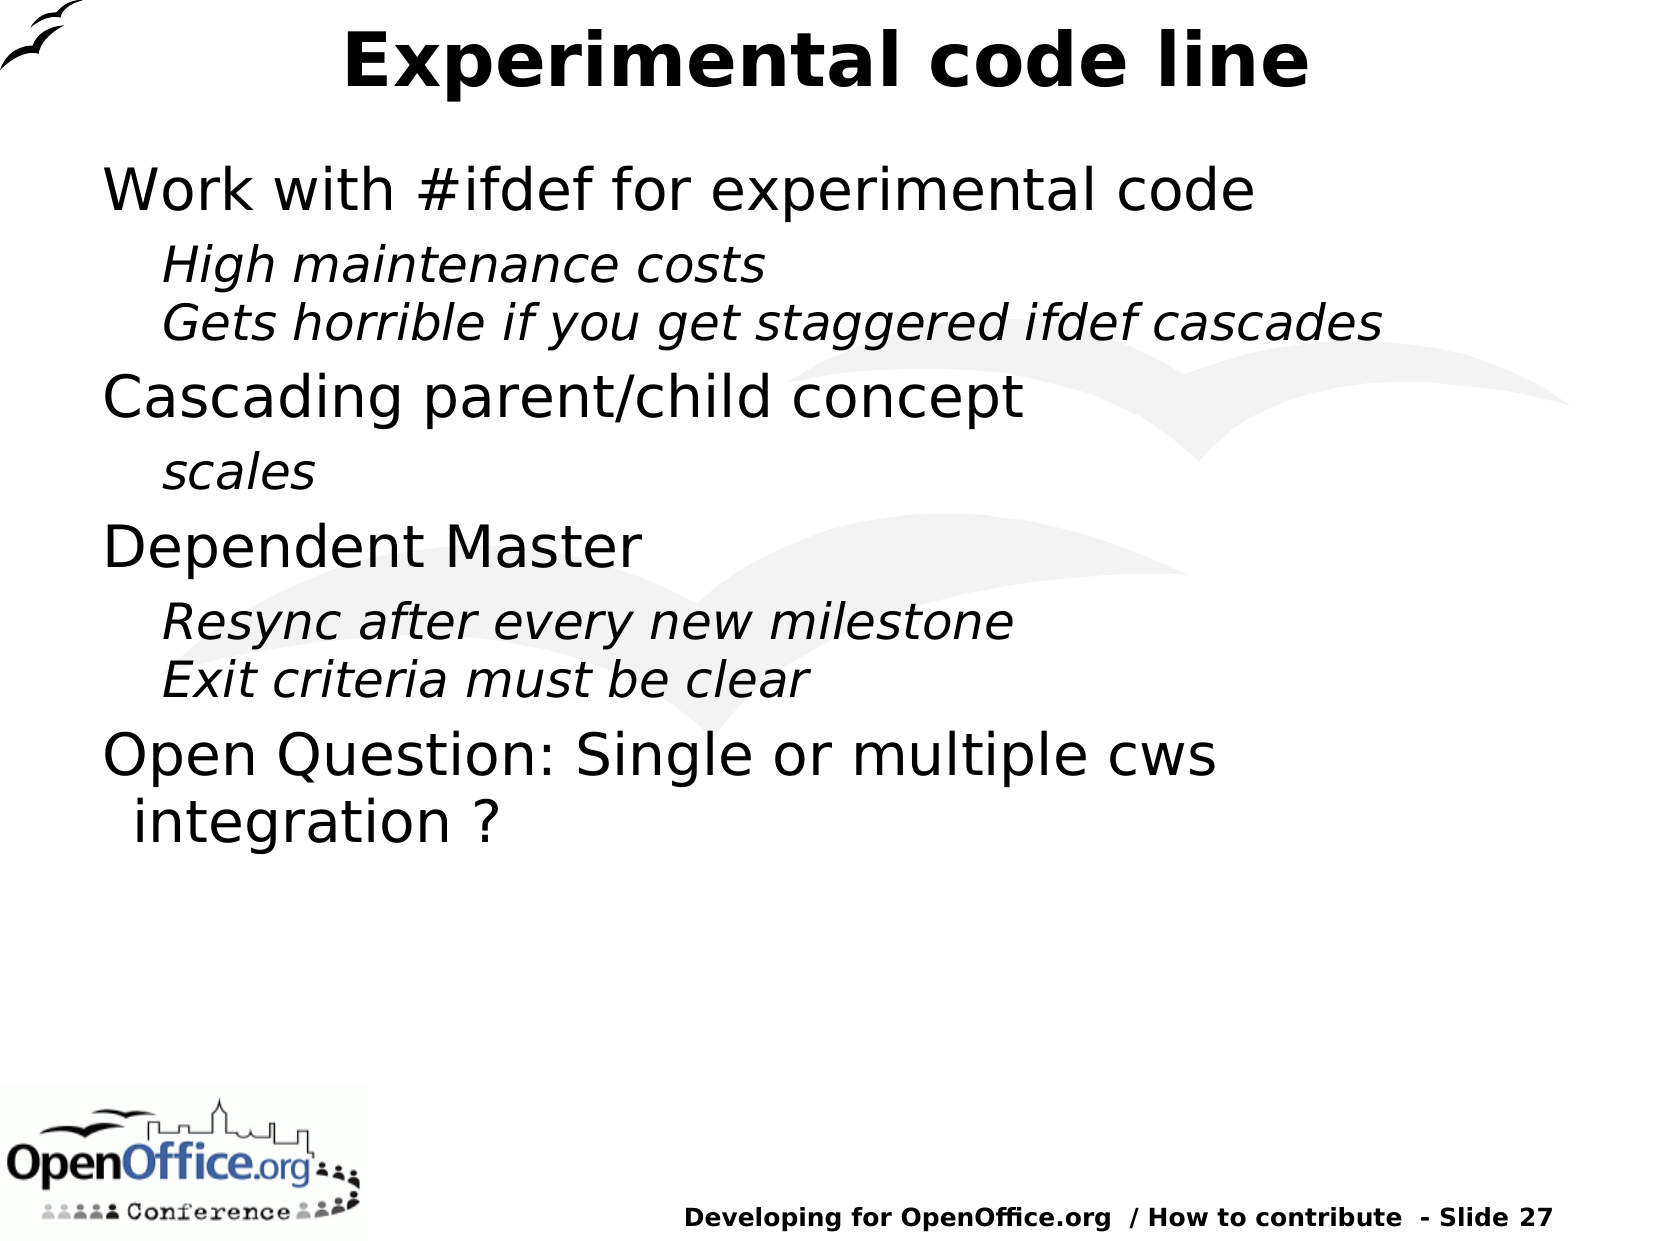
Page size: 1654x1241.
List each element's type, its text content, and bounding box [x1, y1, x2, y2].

title Experimental code line [0, 0, 1654, 121]
list Work with #ifdef for experimental code High maintenance costs Gets horrible if you get staggered ifdef cascades Cascading parent/child concept scales Dependent Master Resync after every new milestone Exit criteria must be clear Open Question: Single or multiple cws integration ? [102, 155, 1529, 1085]
picture [0, 1086, 367, 1241]
